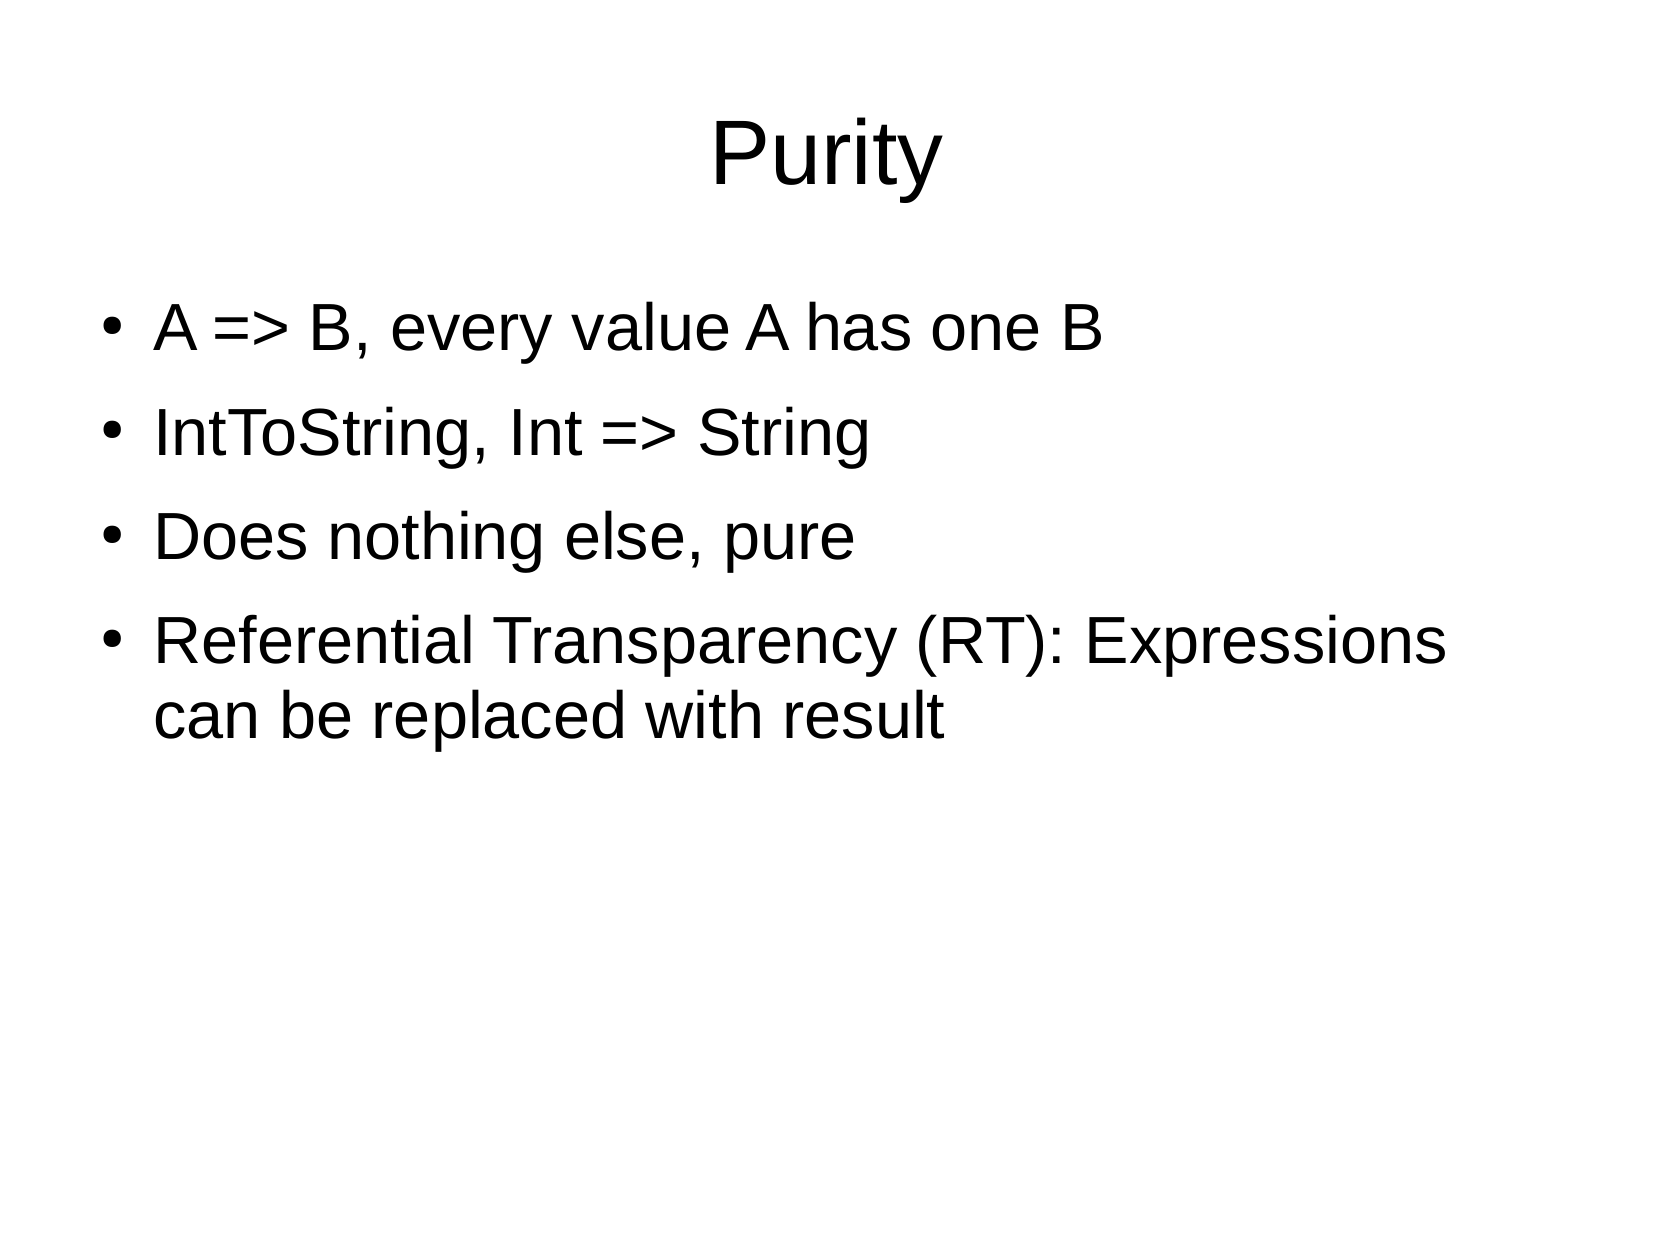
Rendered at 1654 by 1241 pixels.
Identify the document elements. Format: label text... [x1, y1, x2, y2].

title Purity [82, 49, 1571, 257]
list A => B, every value A has one B IntToString, Int => String Does nothing else, pure Referential Transparency (RT): Expressions can be replaced with result [82, 290, 1538, 1010]
